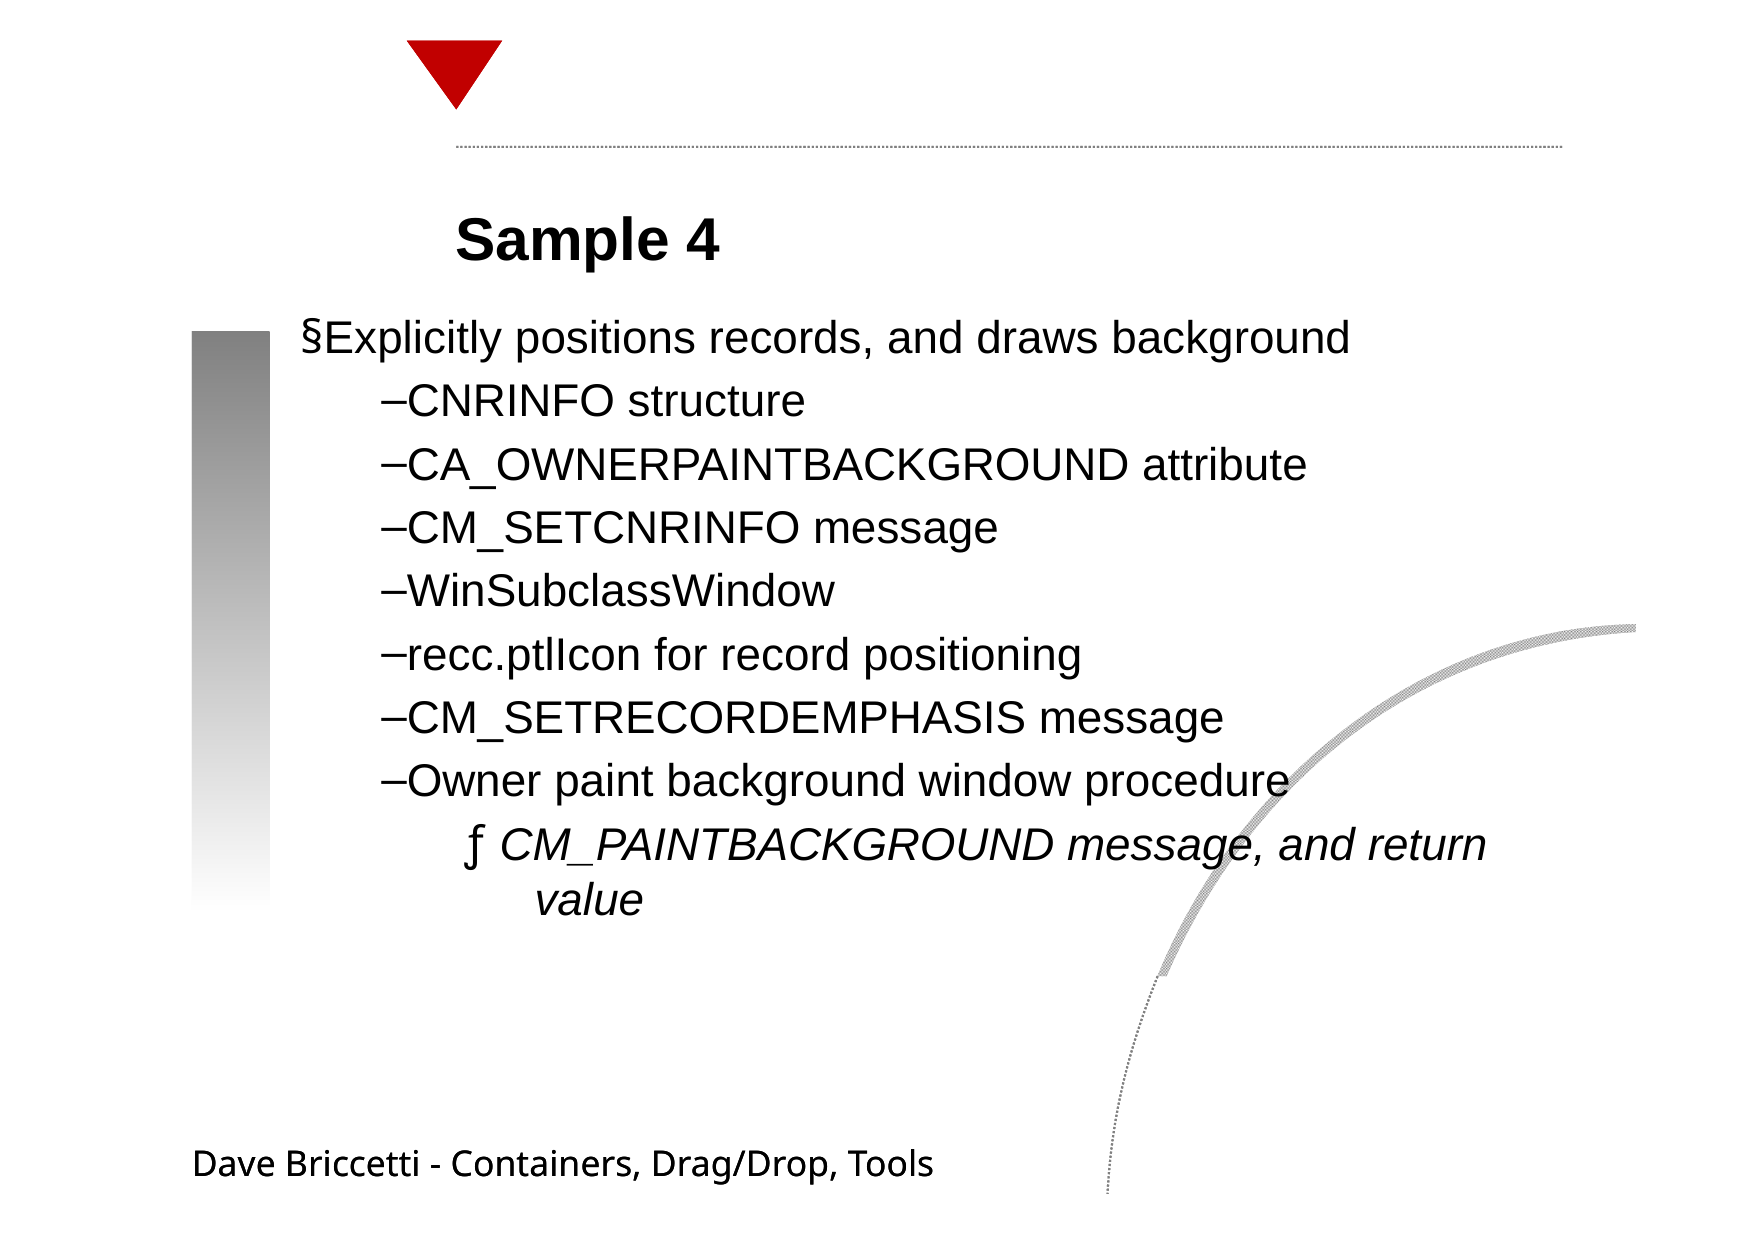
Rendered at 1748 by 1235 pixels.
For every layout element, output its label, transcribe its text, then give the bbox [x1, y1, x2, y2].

text_box [192, 332, 269, 911]
text_box [1561, 624, 1636, 642]
text_box Dave Briccetti - Containers, Drag/Drop, Tools [191, 1141, 1505, 1210]
text_box [406, 40, 503, 110]
text_box Sample 4 [455, 196, 1568, 277]
text_box Explicitly positions records, and draws background CNRINFO structure CA_OWNERPAINTBACKGROUND attribute CM_SETCNRINFO message WinSubclassWindow recc.ptlIcon for record positioning CM_SETRECORDEMPHASIS message Owner paint background window procedure CM_PAINTBACKGROUND message, and return value [300, 307, 1561, 1123]
